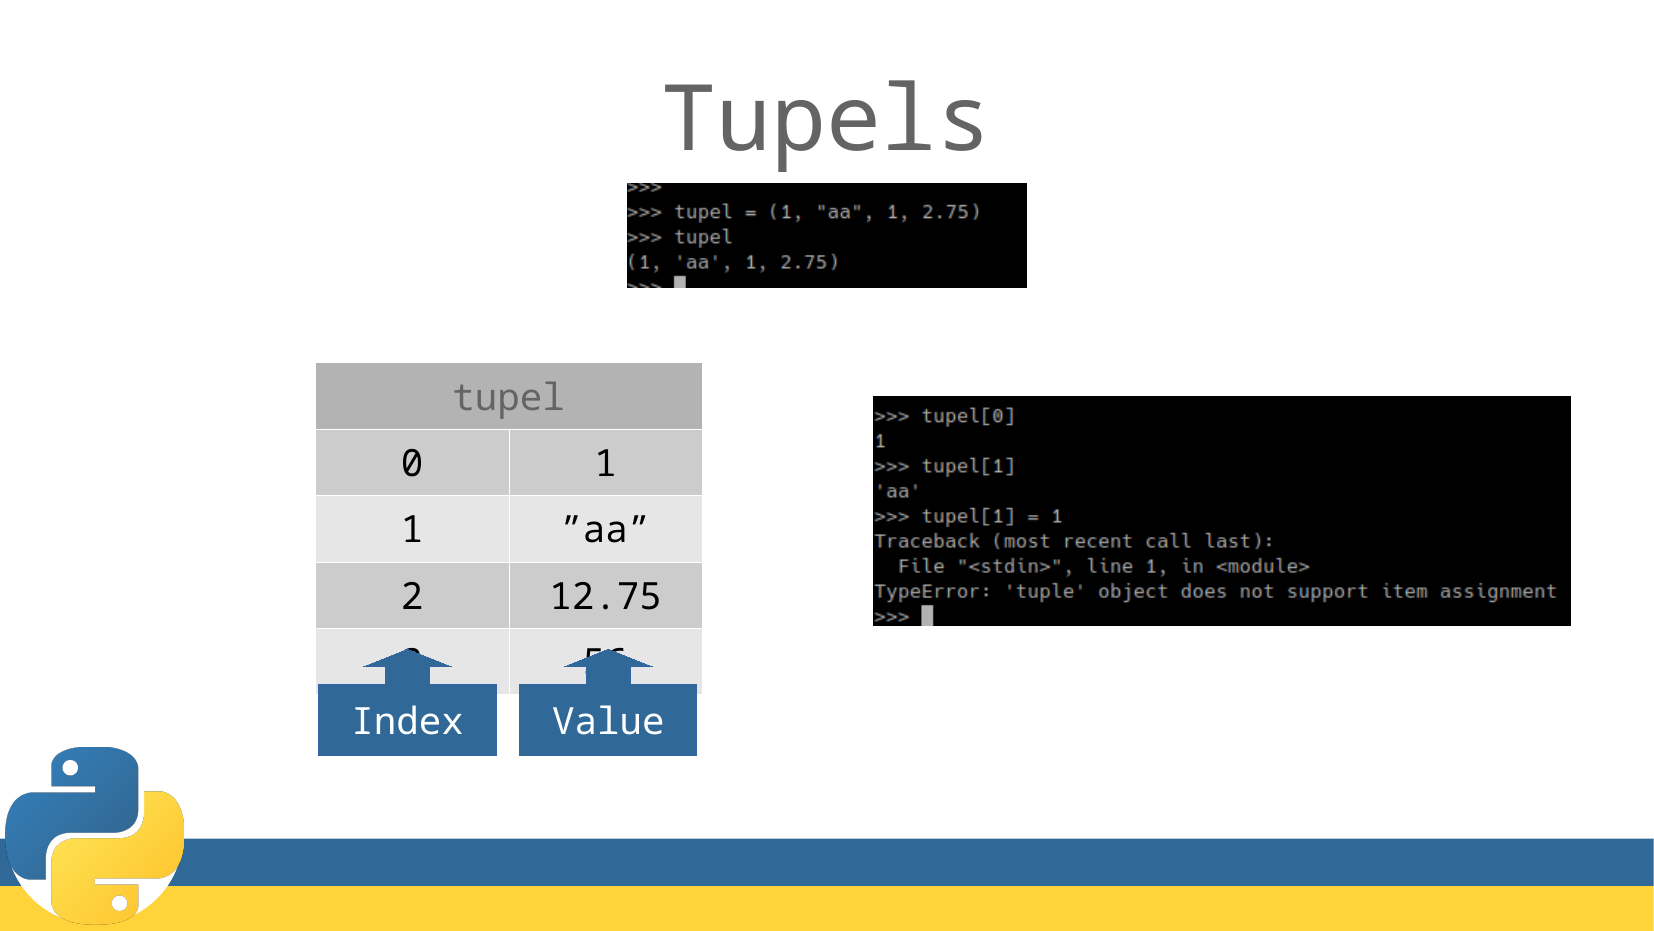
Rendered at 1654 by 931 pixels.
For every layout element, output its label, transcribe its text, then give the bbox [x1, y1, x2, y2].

table_cell 3 [316, 629, 509, 694]
title Tupels [82, 37, 1571, 193]
table_cell 1 [510, 430, 702, 495]
table_cell 1 [316, 496, 509, 562]
table_cell 0 [316, 430, 509, 495]
table_cell ”aa” [510, 496, 702, 562]
table_cell 56 [510, 629, 702, 694]
table_header tupel [316, 363, 702, 429]
text_box Value [519, 649, 697, 756]
picture [627, 183, 1027, 288]
text_box Index [318, 649, 497, 756]
picture [5, 747, 184, 925]
picture [873, 396, 1571, 626]
table_cell 12.75 [510, 563, 702, 628]
table_cell 2 [316, 563, 509, 628]
